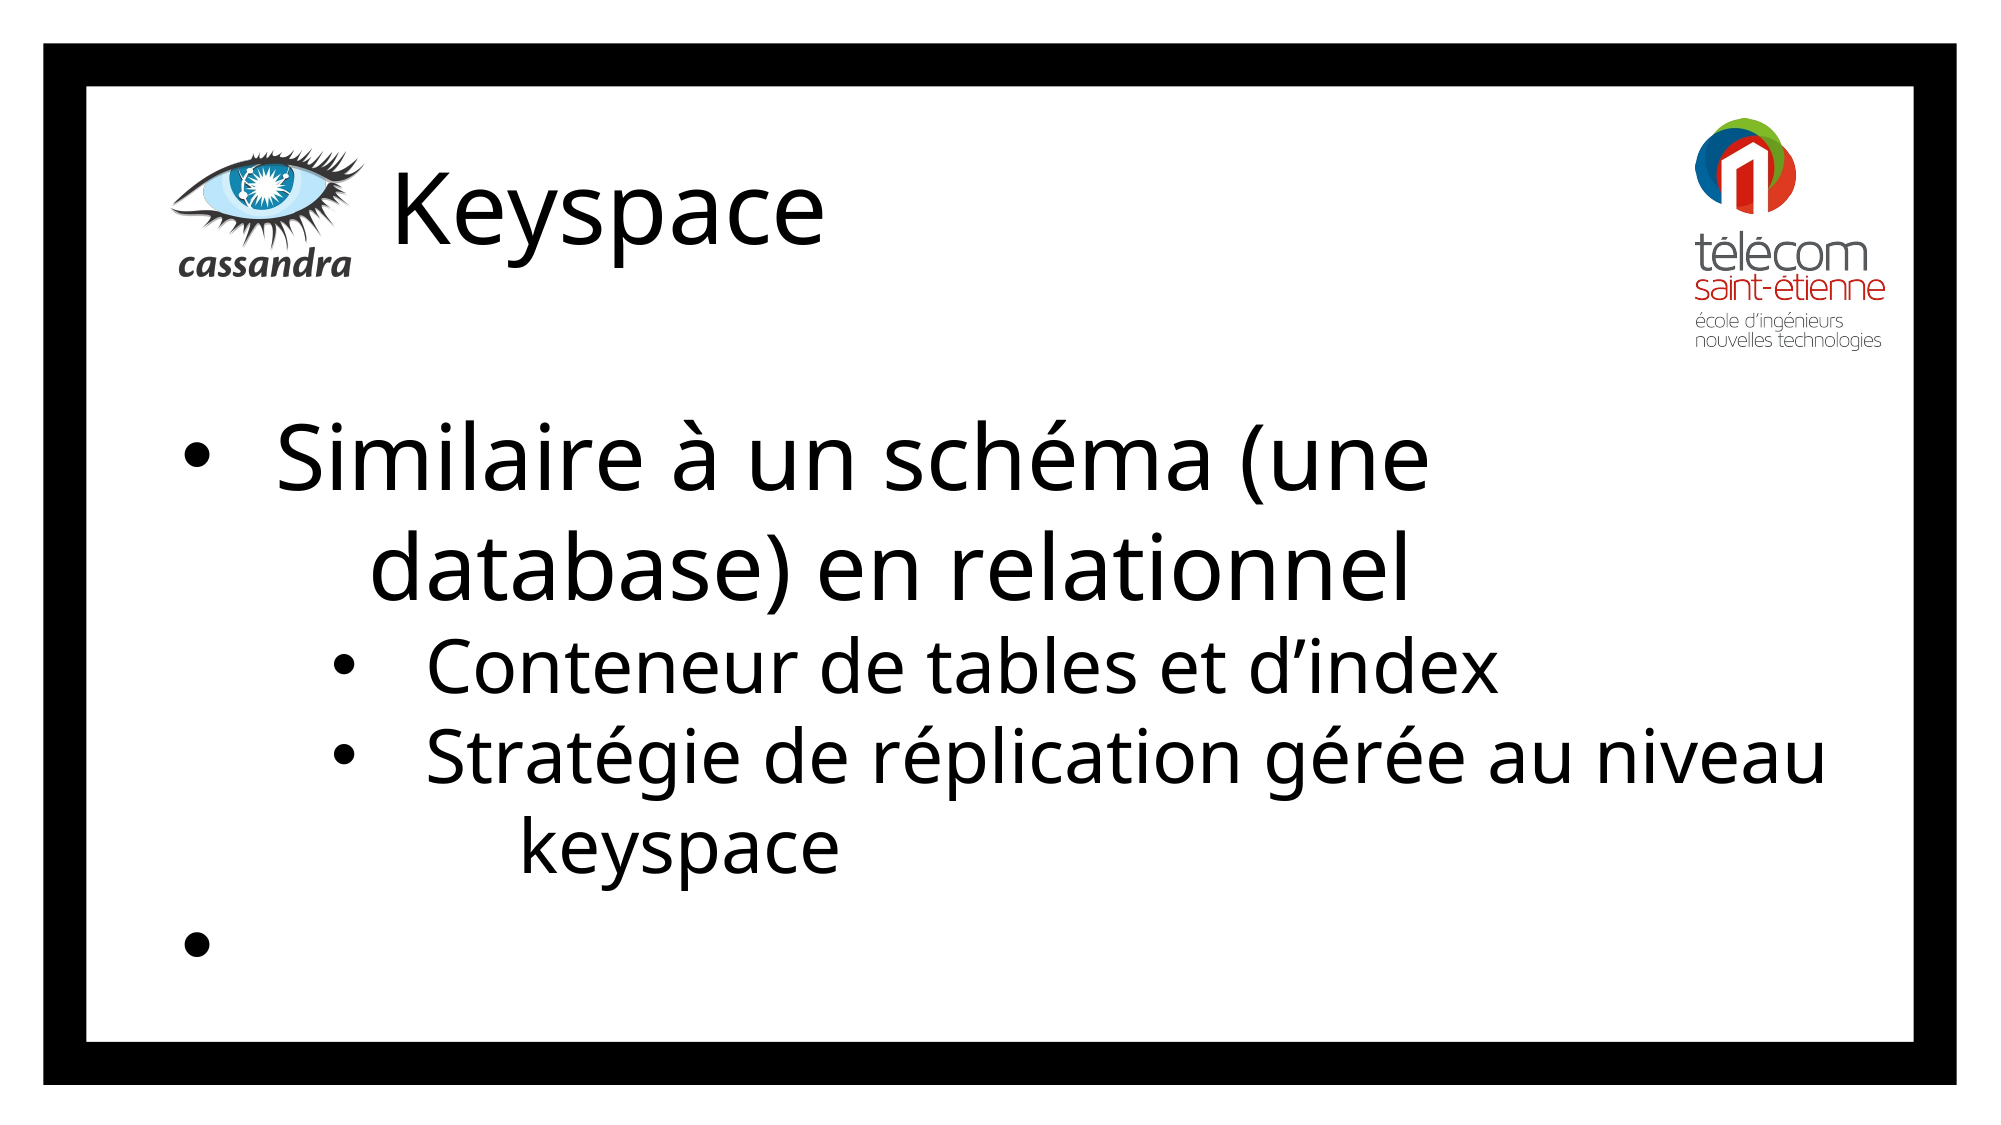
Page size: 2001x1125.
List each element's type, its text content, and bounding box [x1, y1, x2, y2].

title Keyspace [369, 138, 1849, 304]
picture [1695, 118, 1885, 351]
picture [166, 144, 368, 280]
text_box Similaire à un schéma (une database) en relationnel Conteneur de tables et d’index Stratégie de réplication gérée au niveau keyspace [166, 391, 1849, 1058]
picture [1715, 134, 1730, 138]
